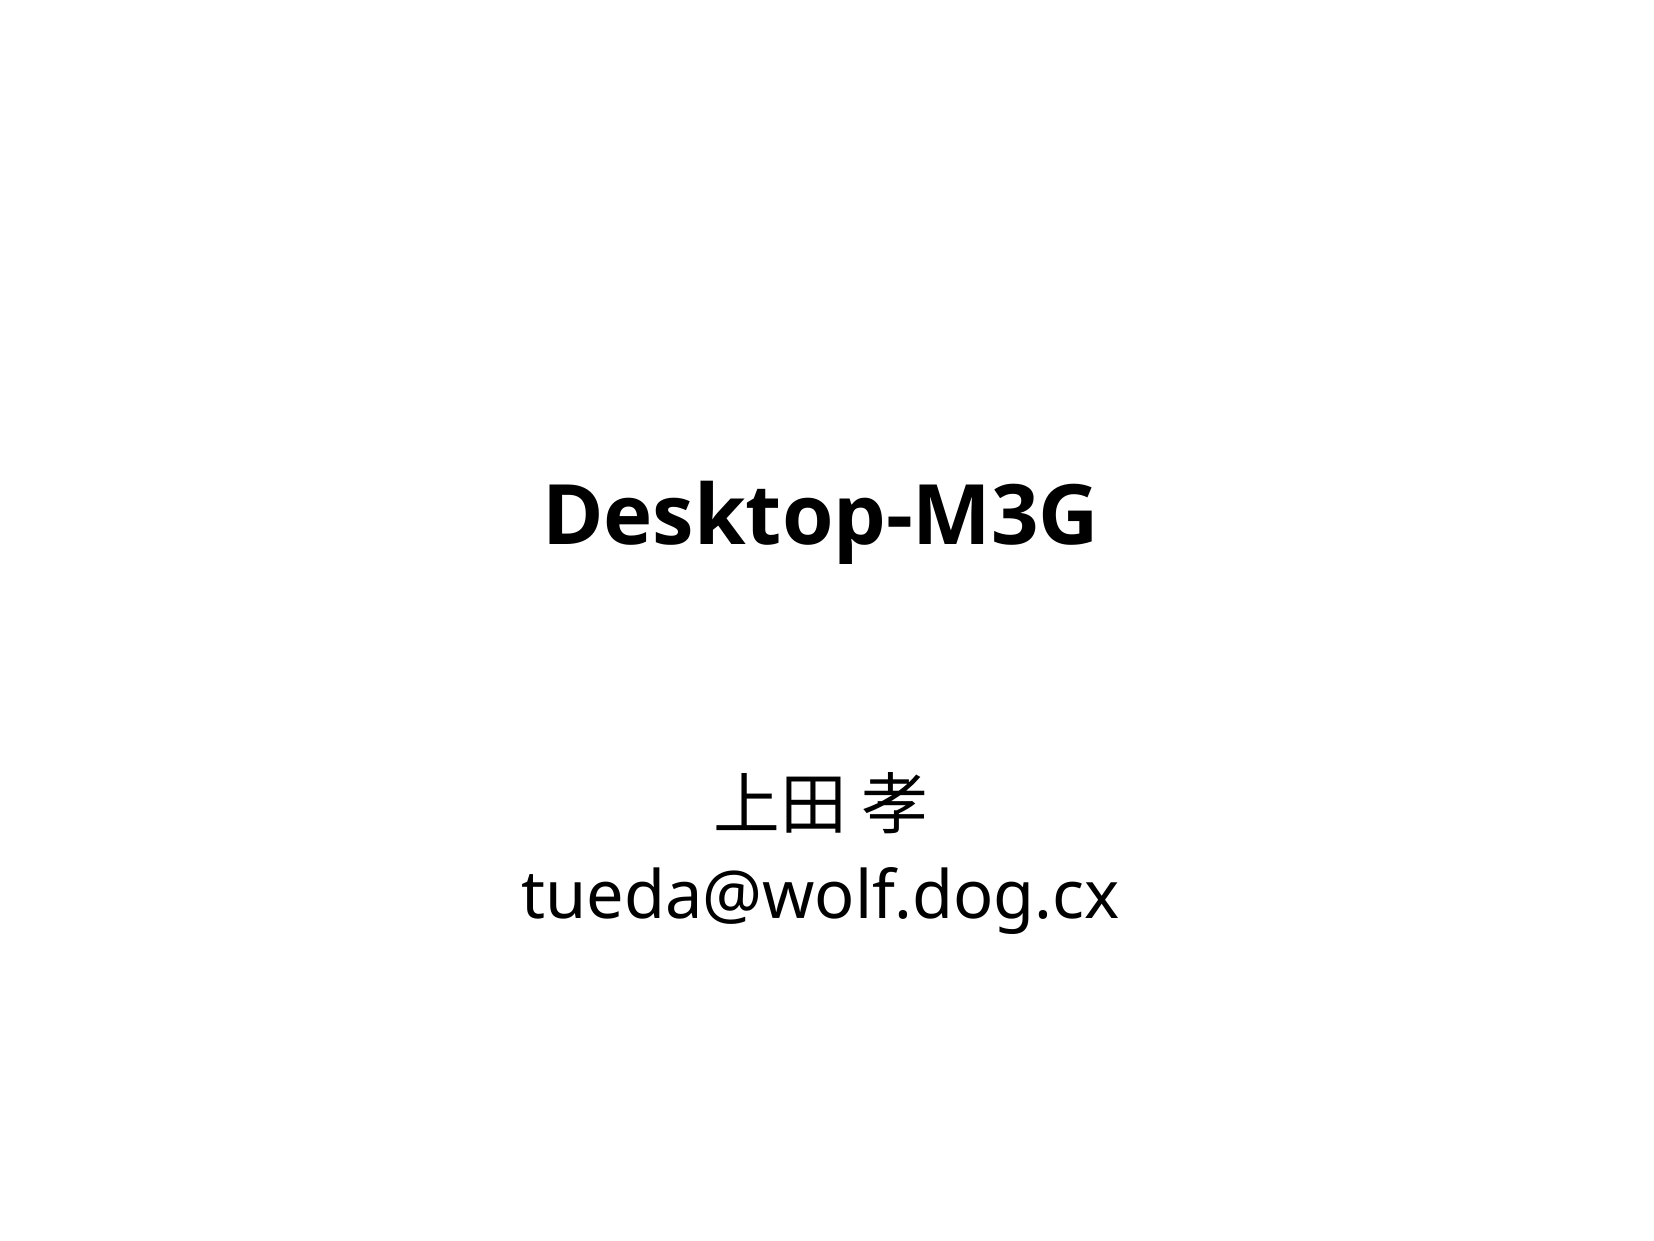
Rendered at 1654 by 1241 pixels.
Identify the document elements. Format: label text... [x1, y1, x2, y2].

subtitle Desktop-M3G 上田 孝 tueda@wolf.dog.cx [76, 295, 1565, 1099]
